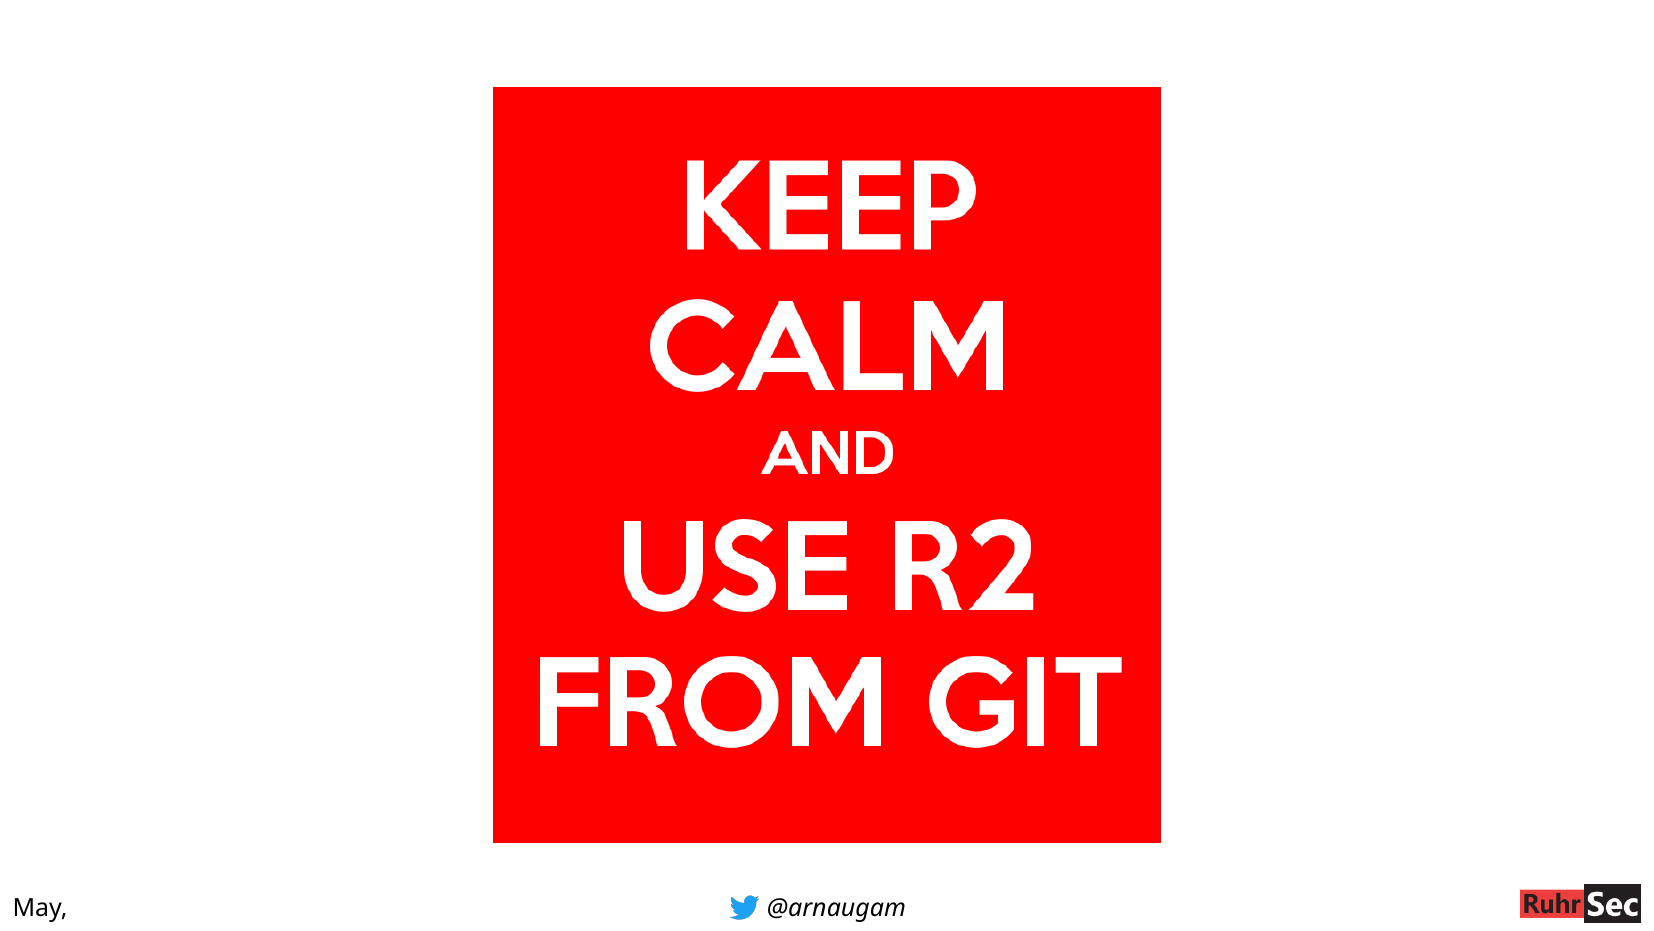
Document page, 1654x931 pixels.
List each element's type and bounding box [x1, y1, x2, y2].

picture [721, 884, 768, 931]
picture [493, 87, 1161, 843]
picture [1520, 884, 1641, 923]
